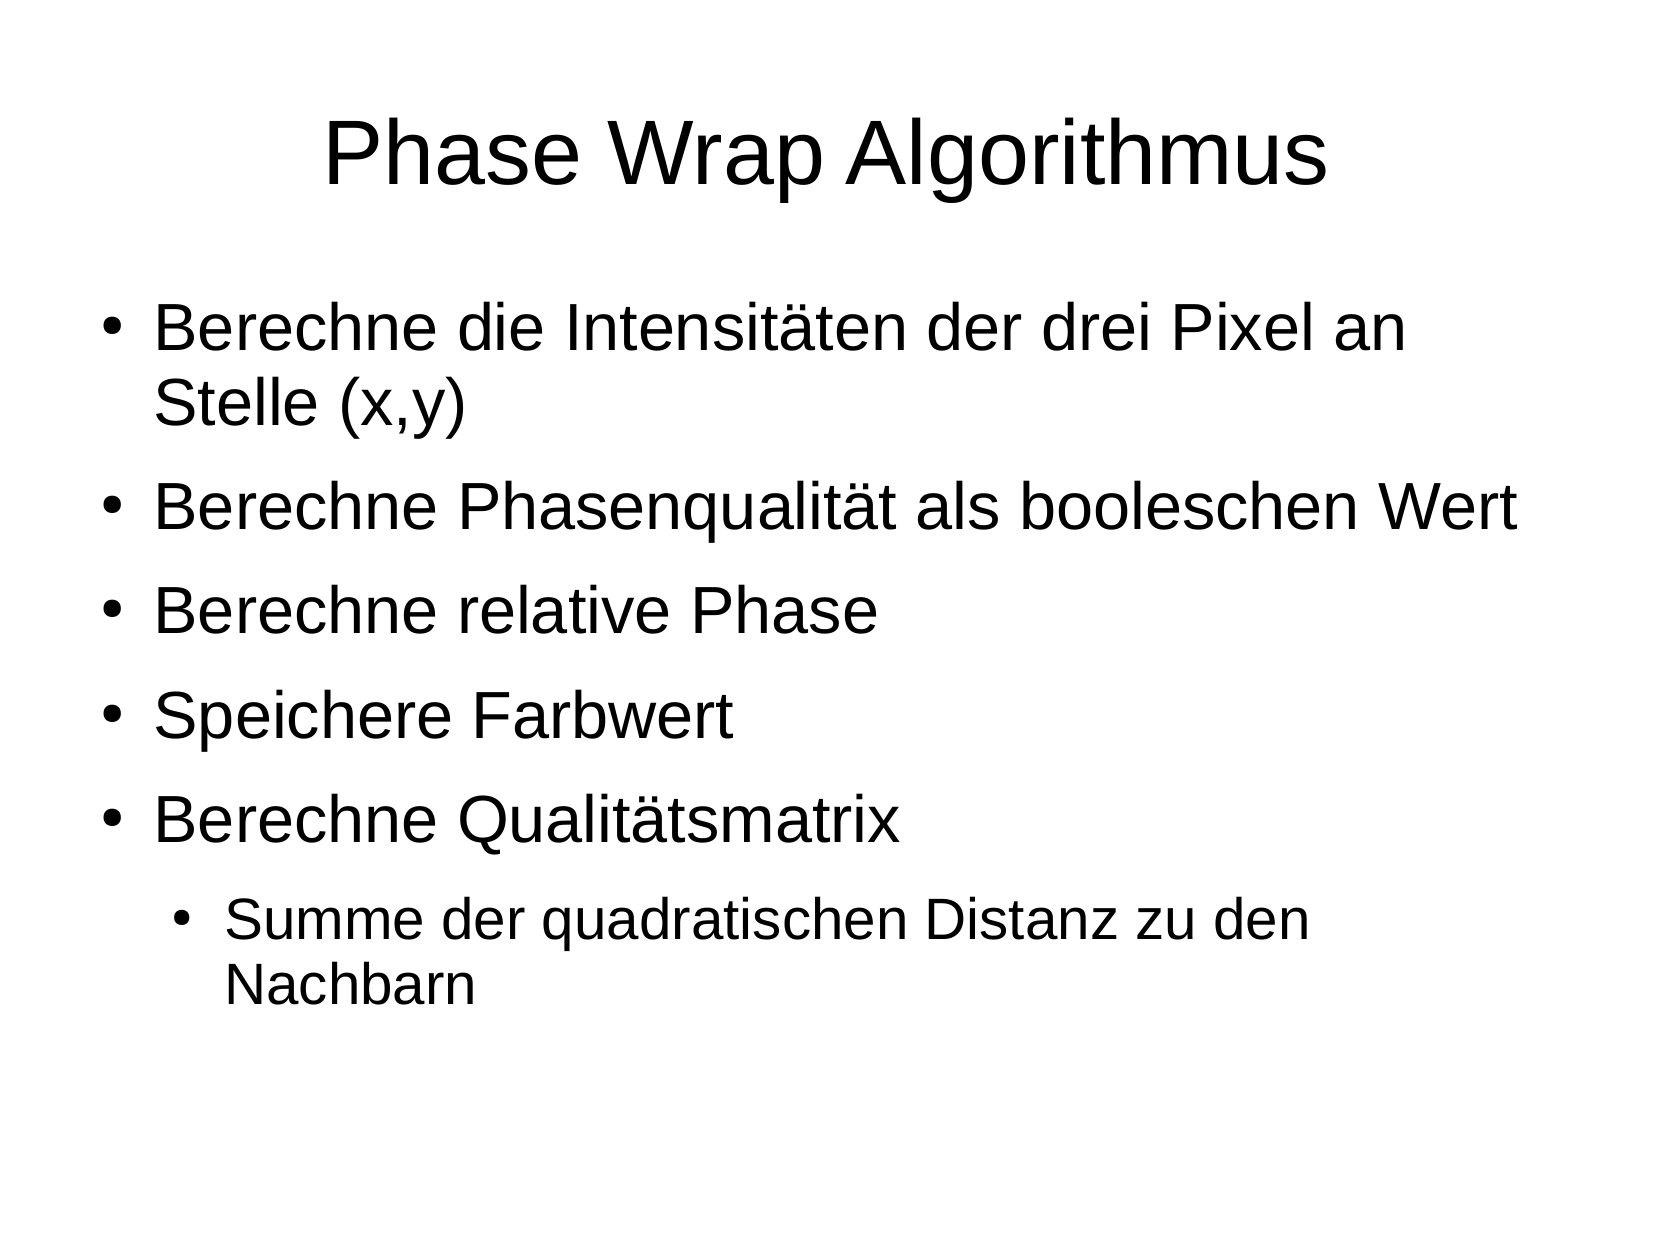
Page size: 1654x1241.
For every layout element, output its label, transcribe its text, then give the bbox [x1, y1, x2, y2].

title Phase Wrap Algorithmus [82, 56, 1571, 250]
list Berechne die Intensitäten der drei Pixel an Stelle (x,y) Berechne Phasenqualität als booleschen Wert Berechne relative Phase Speichere Farbwert Berechne Qualitätsmatrix Summe der quadratischen Distanz zu den Nachbarn [82, 290, 1571, 1163]
